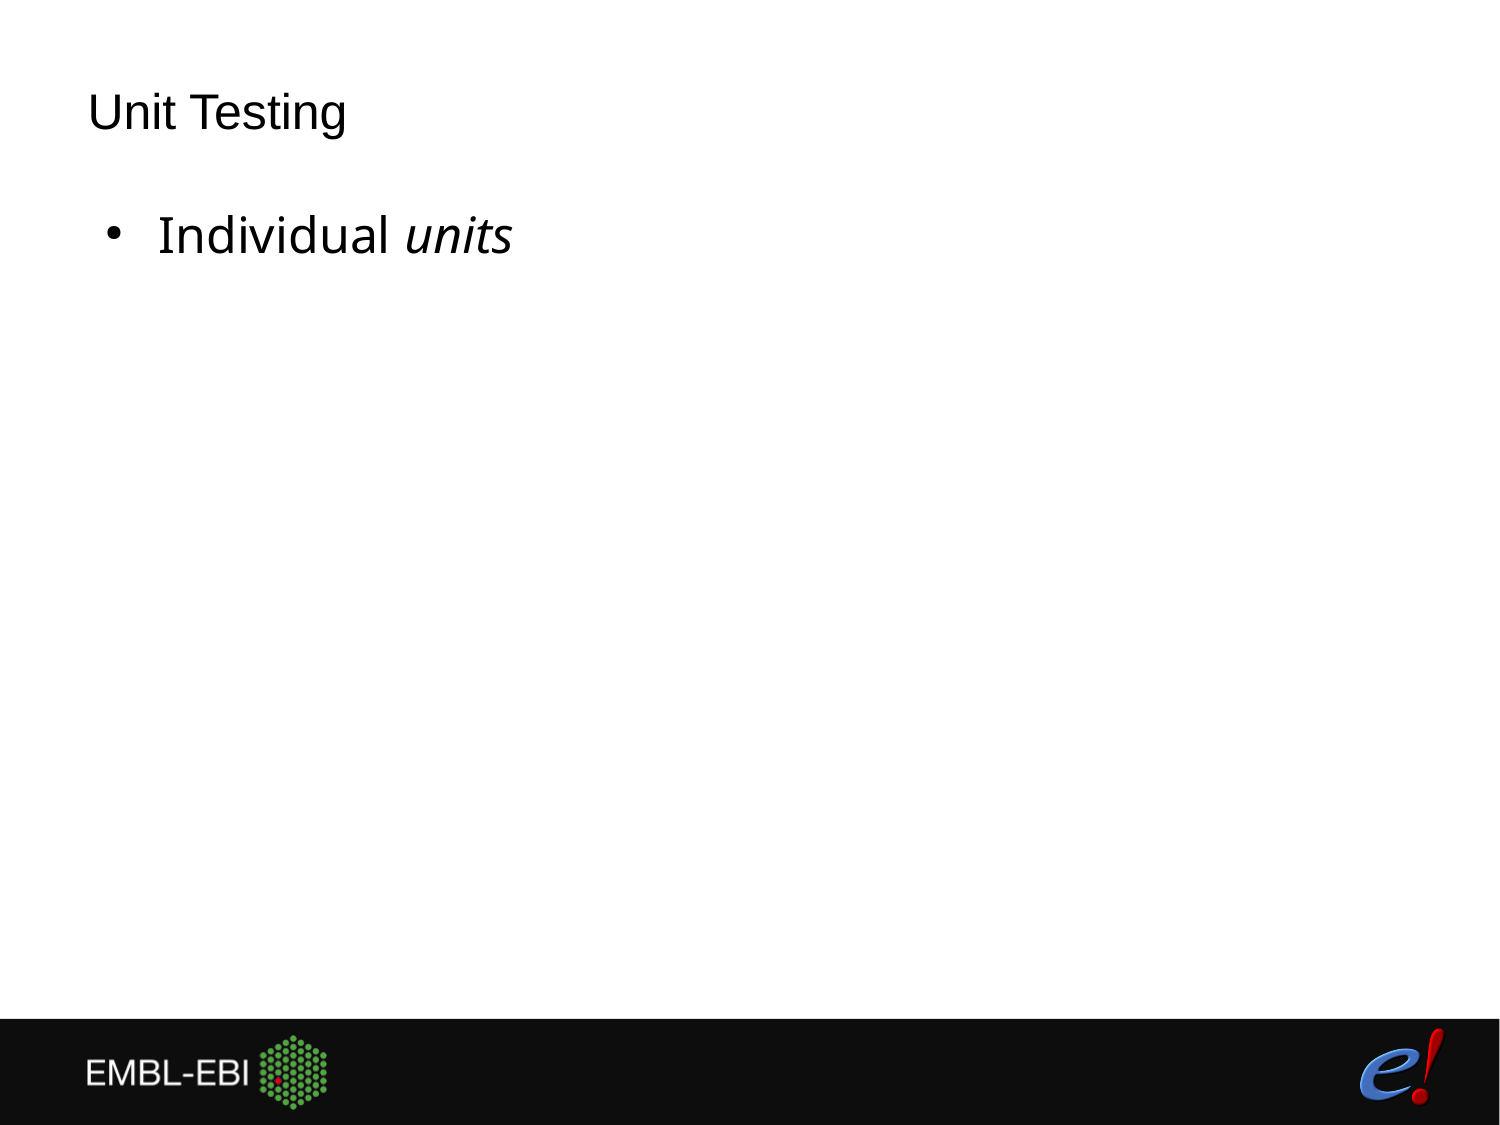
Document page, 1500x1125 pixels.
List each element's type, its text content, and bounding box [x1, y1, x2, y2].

picture [1357, 1026, 1448, 1112]
list Individual units [87, 200, 1425, 914]
picture [87, 1035, 327, 1110]
title Unit Testing [87, 50, 1425, 175]
